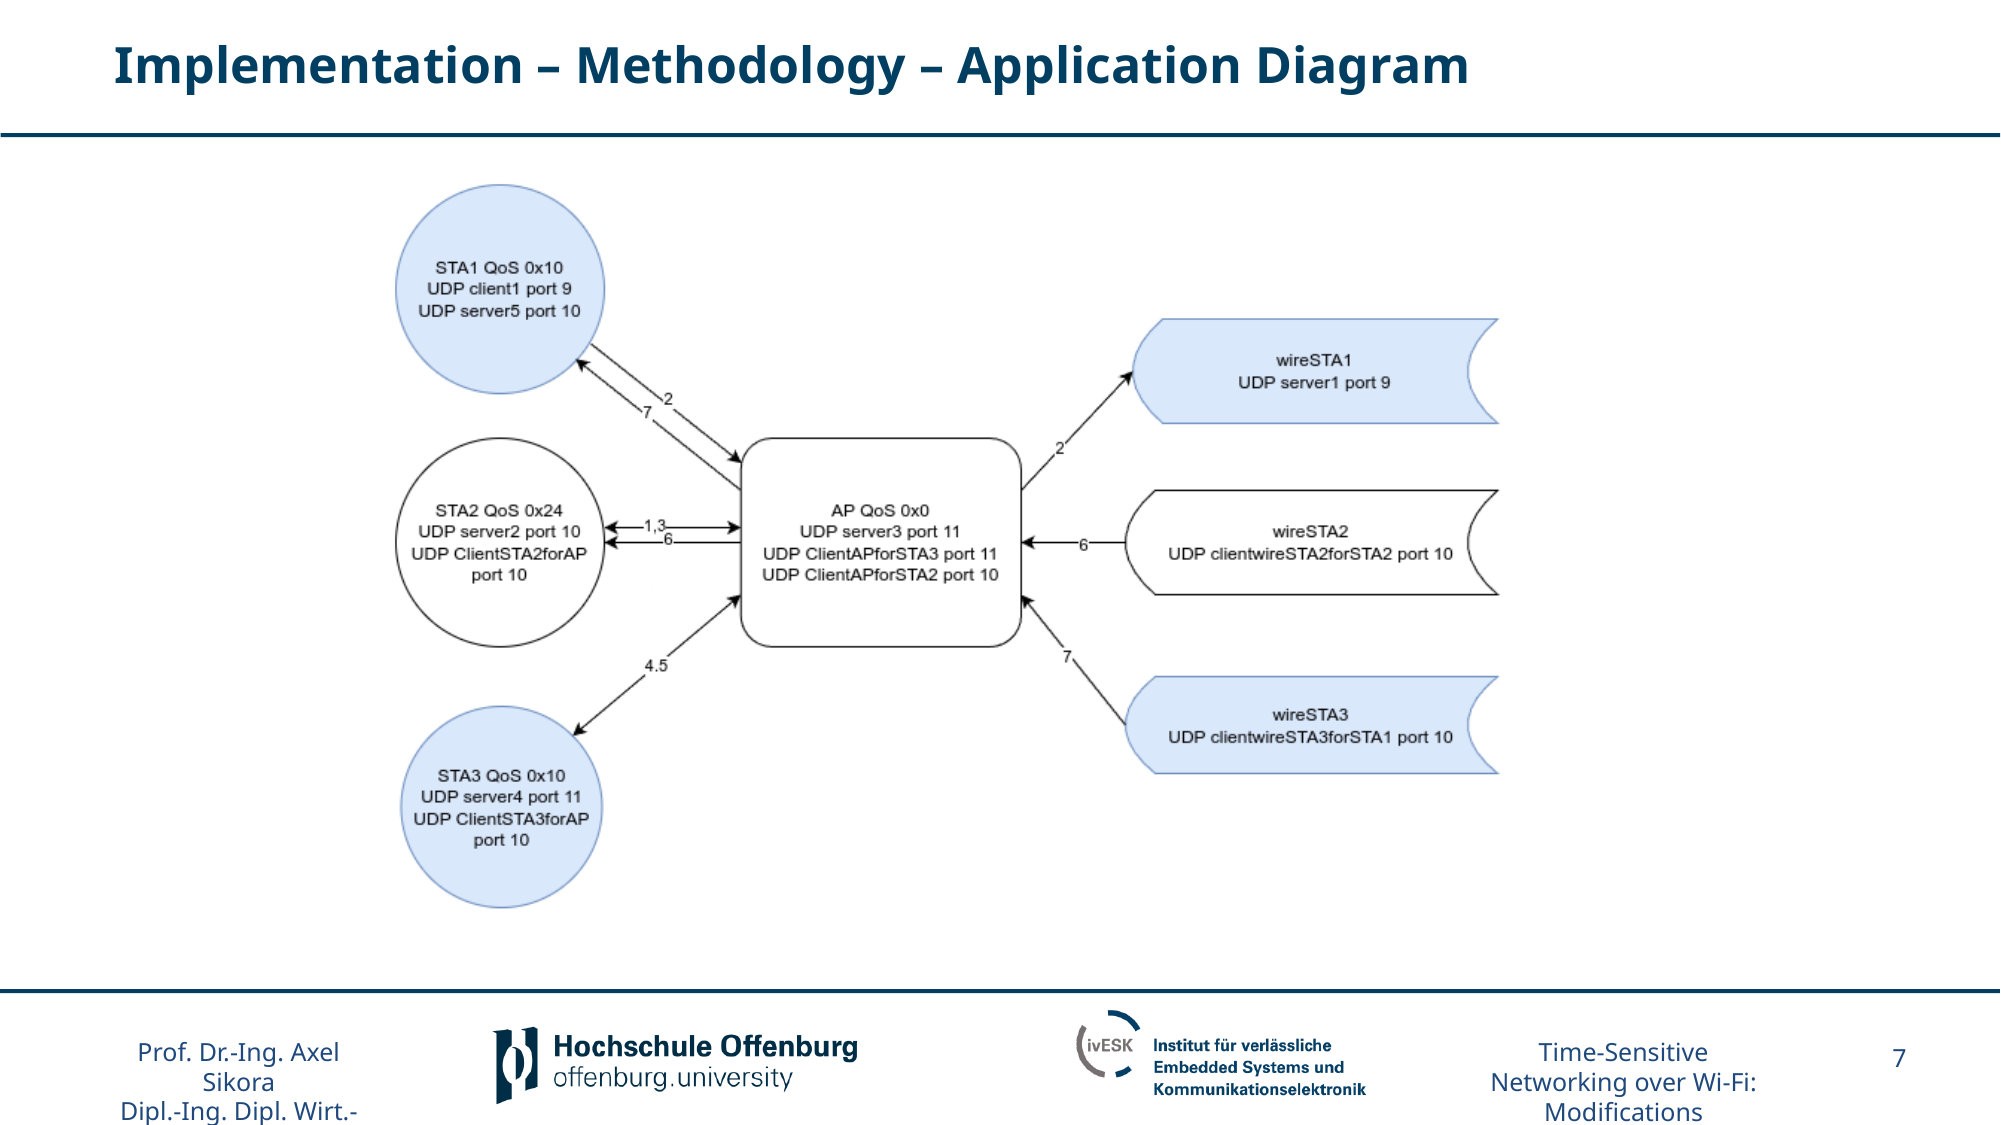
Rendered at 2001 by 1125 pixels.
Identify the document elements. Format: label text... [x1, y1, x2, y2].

picture [1059, 1010, 1382, 1106]
picture [492, 1025, 858, 1105]
title Implementation – Methodology – Application Diagram [99, 20, 1900, 108]
picture [388, 177, 1506, 916]
